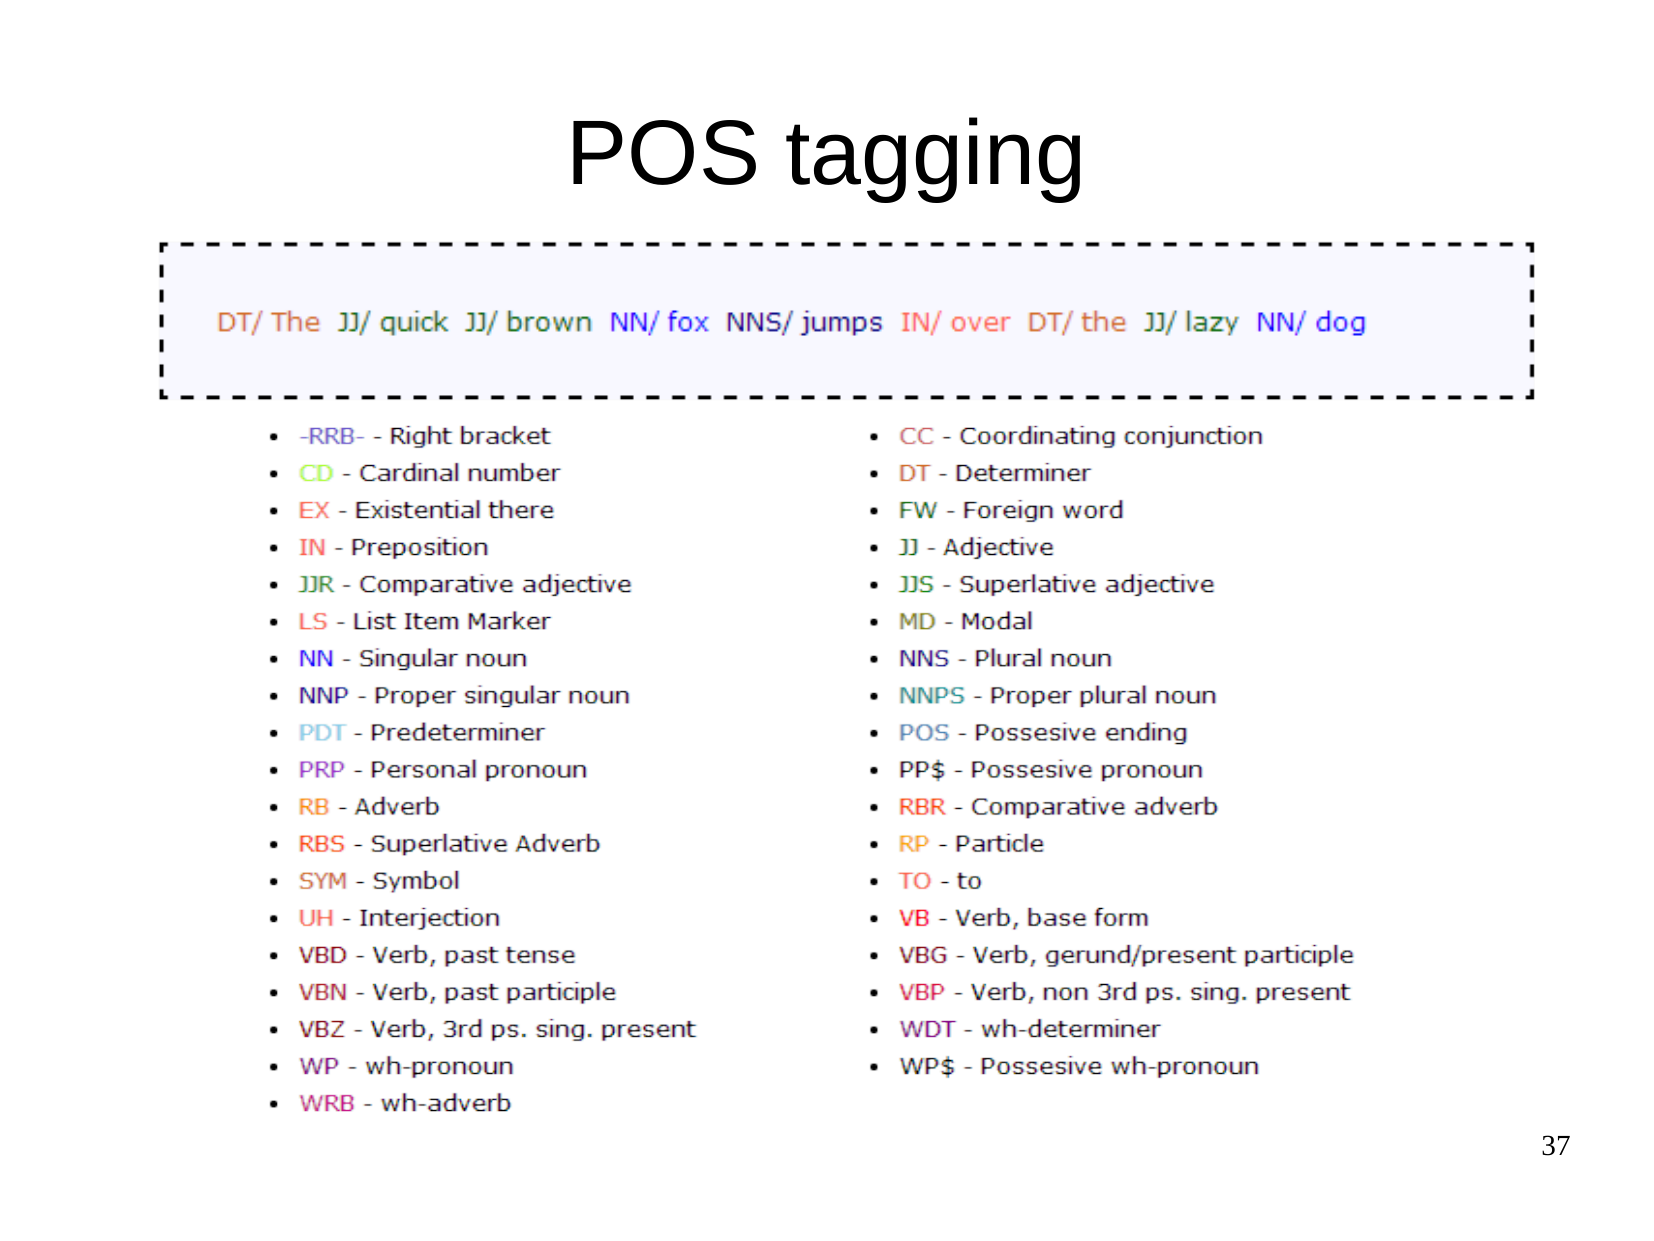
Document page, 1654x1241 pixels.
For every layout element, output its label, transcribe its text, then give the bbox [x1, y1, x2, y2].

title POS tagging [82, 49, 1571, 257]
picture [149, 226, 1563, 1123]
